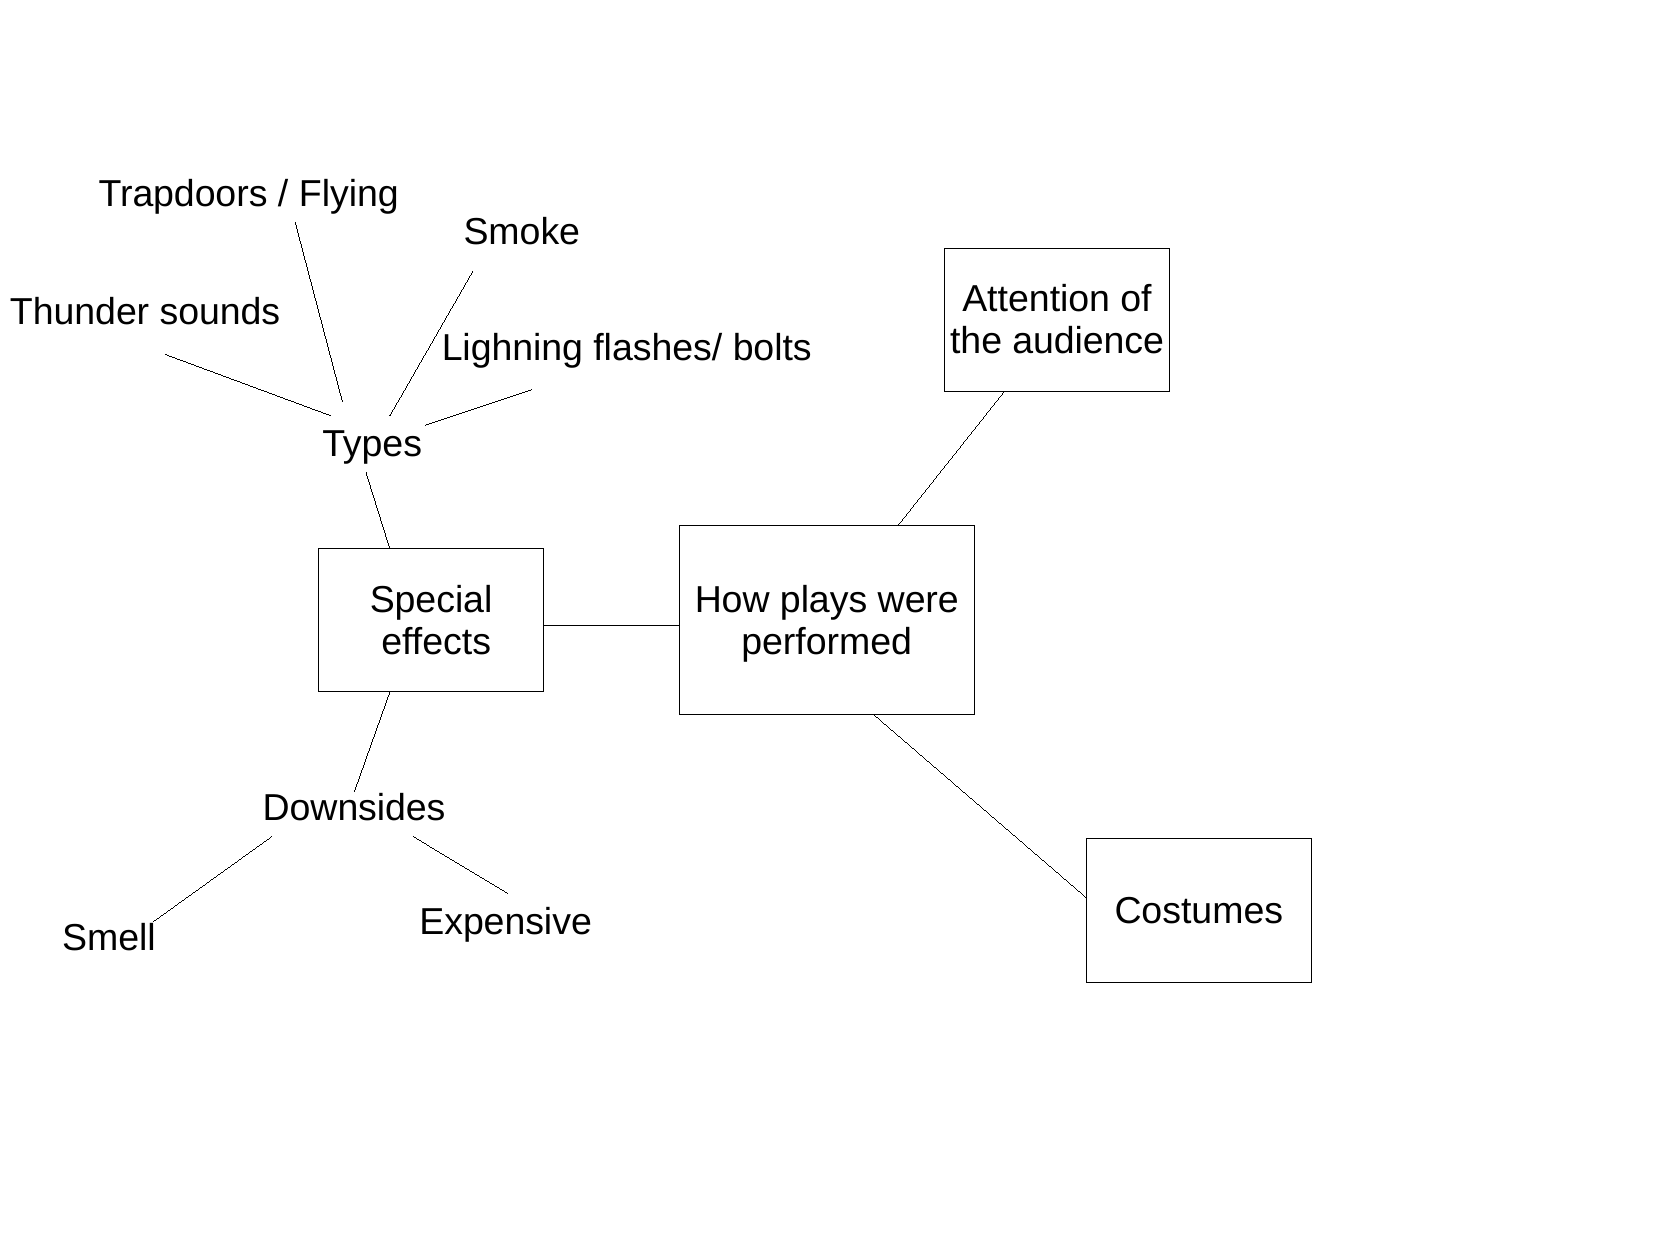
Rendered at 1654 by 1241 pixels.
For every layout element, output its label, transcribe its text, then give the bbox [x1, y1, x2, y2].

text_box Expensive [404, 893, 607, 951]
text_box How plays were performed [679, 525, 975, 715]
text_box Special effects [318, 548, 544, 692]
text_box Smell [47, 909, 171, 967]
text_box Attention of the audience [944, 248, 1170, 392]
text_box Costumes [1086, 838, 1312, 983]
text_box Trapdoors / Flying [83, 165, 414, 223]
text_box Smoke [448, 202, 595, 260]
text_box Types [307, 415, 438, 473]
text_box Downsides [248, 779, 460, 837]
text_box Lighning flashes/ bolts [427, 318, 827, 376]
text_box Thunder sounds [0, 283, 296, 341]
